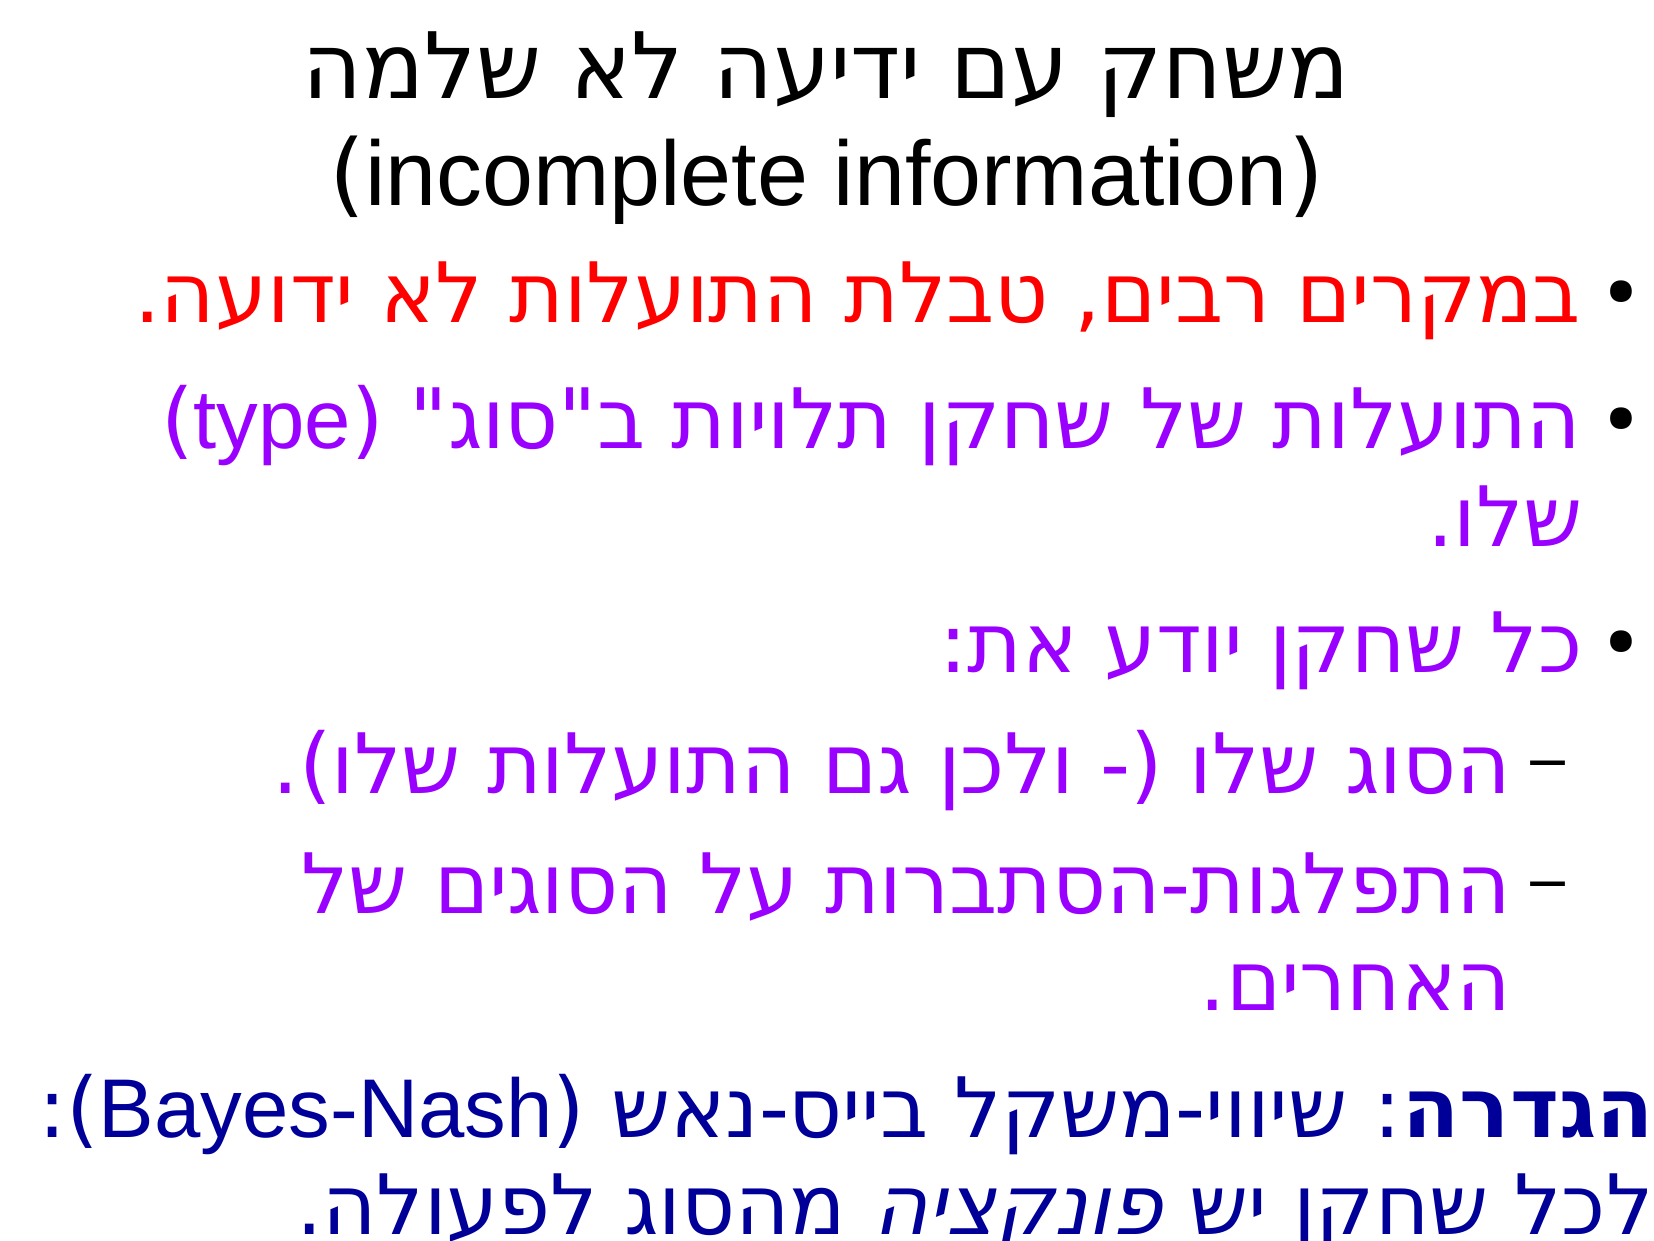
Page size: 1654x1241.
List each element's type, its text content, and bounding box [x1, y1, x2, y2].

list במקרים רבים, טבלת התועלות לא ידועה. התועלות של שחקן תלויות ב"סוג" (type) שלו. כל שחקן יודע את: הסוג שלו (- ולכן גם התועלות שלו). התפלגות-הסתברות על הסוגים של האחרים. הגדרה: שיווי-משקל בייס-נאש (Bayes-Nash): לכל שחקן יש פונקציה מהסוג לפעולה. הפונקציה של כל שחקן נותנת לו ממוצע-תועלות גבוה ביותר בצירוף זה. [0, 245, 1654, 1216]
title משחק עם ידיעה לא שלמה (incomplete information) [82, 15, 1571, 226]
